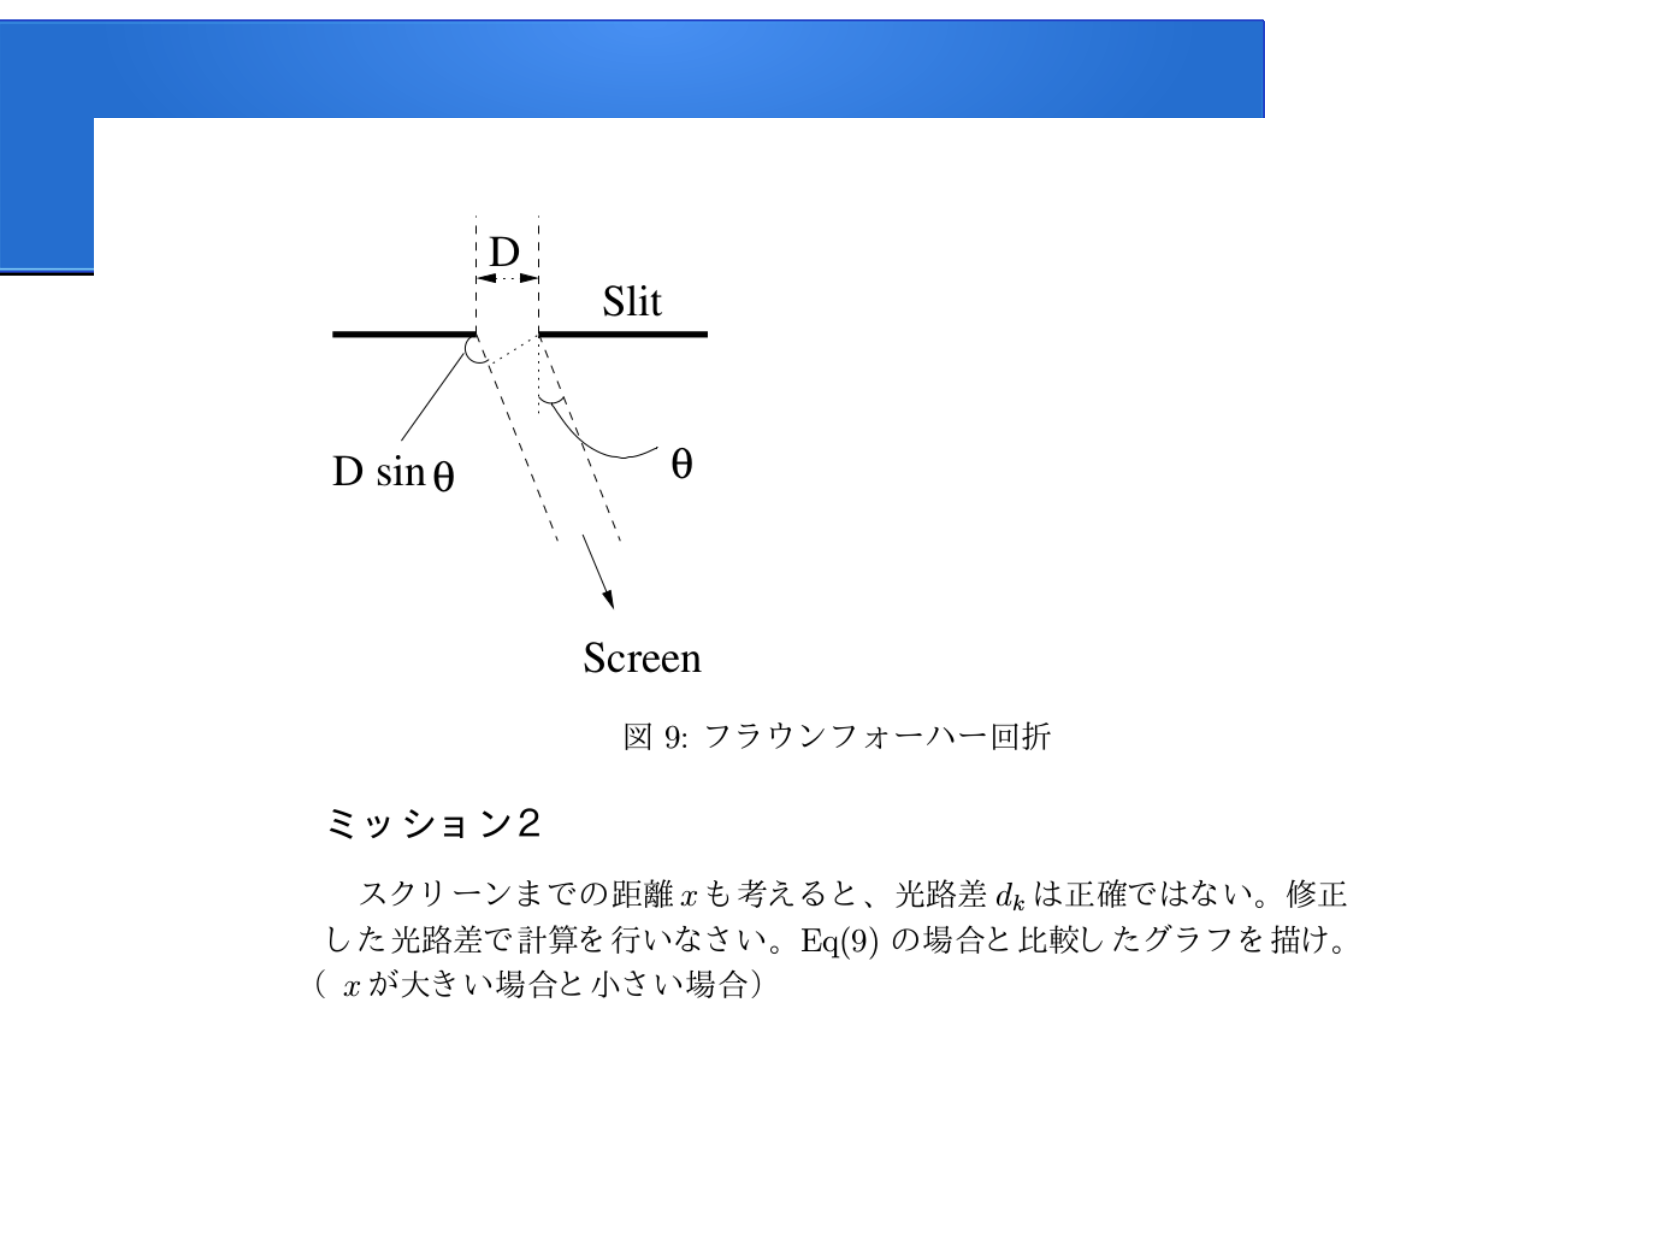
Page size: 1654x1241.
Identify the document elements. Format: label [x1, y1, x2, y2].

picture [93, 118, 1583, 1067]
